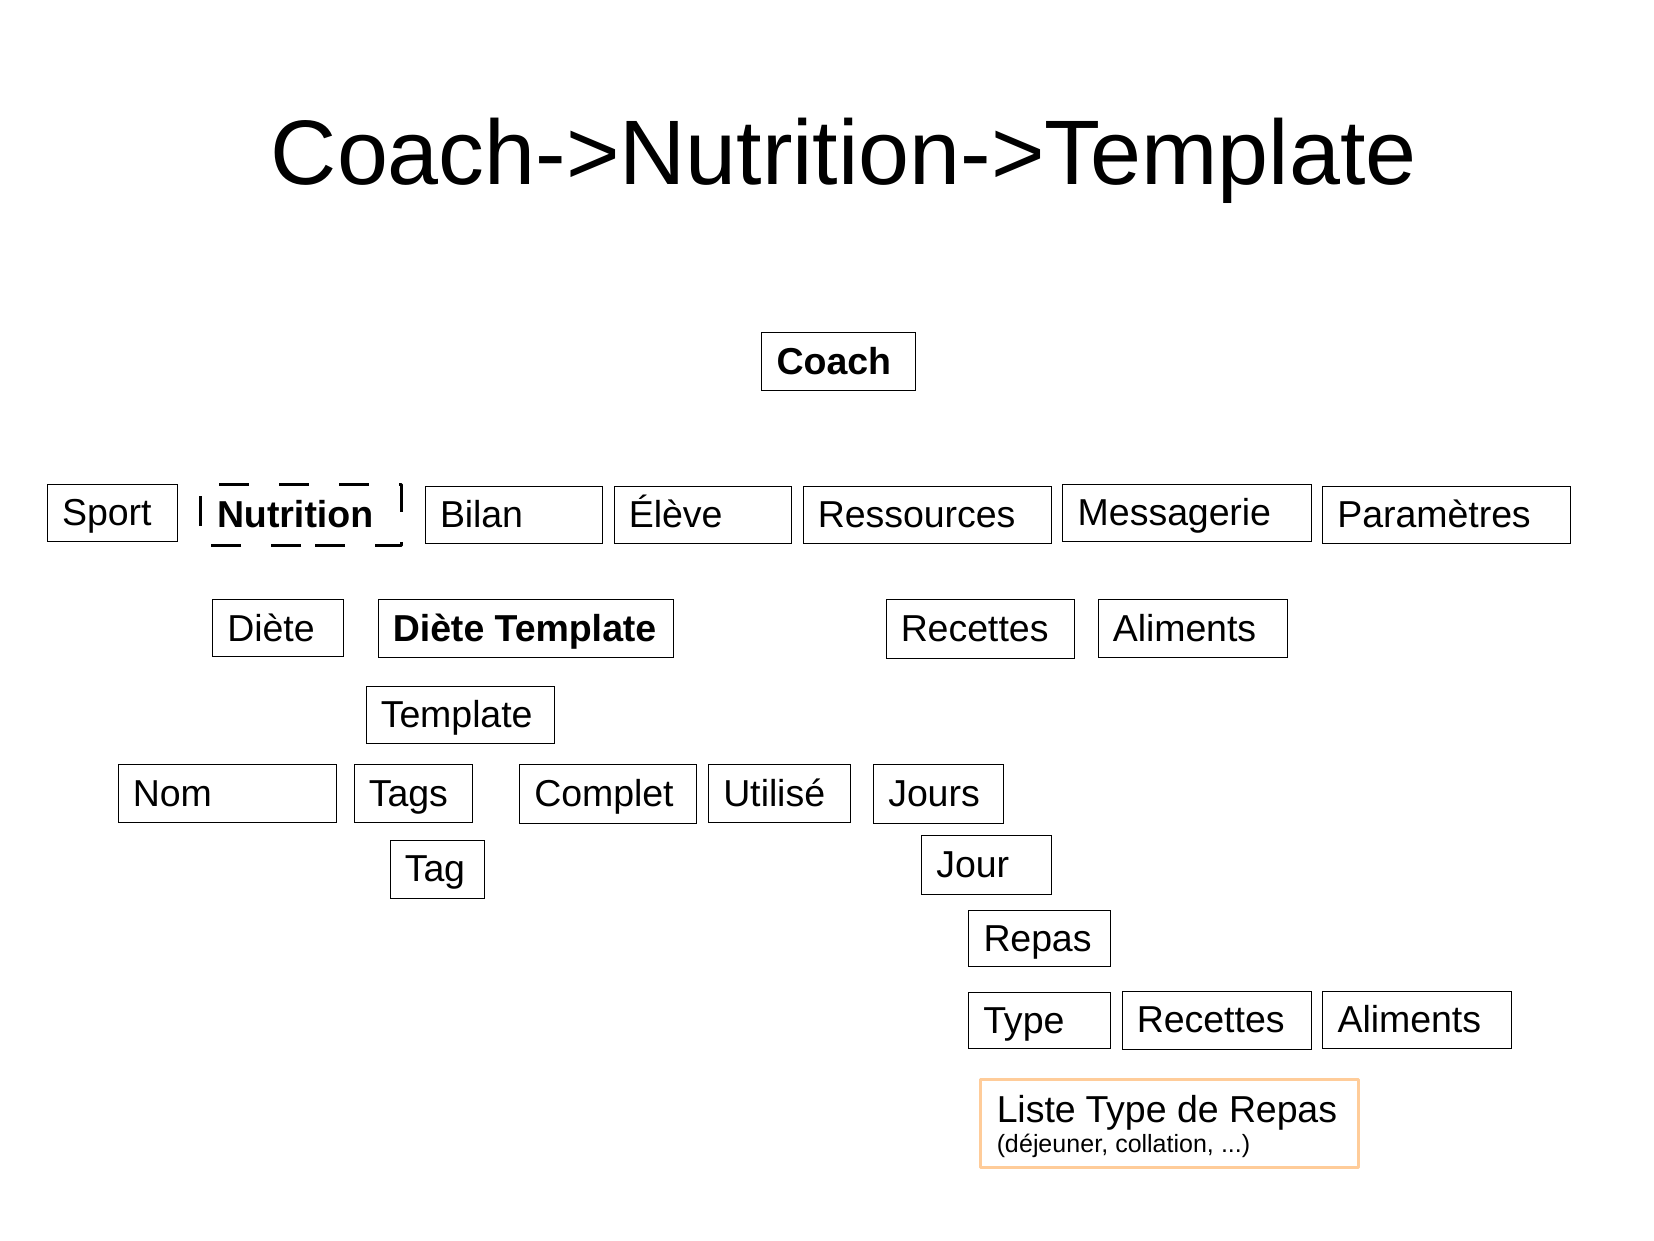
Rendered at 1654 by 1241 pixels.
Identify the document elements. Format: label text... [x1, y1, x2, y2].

text_box Liste Type de Repas (déjeuner, collation, ...) [980, 1079, 1359, 1168]
text_box Coach [761, 332, 916, 391]
text_box Diète Template [378, 599, 674, 658]
text_box Élève [614, 486, 792, 544]
text_box Sport [47, 484, 178, 542]
text_box Jour [921, 835, 1052, 895]
title Coach->Nutrition->Template [70, 49, 1619, 257]
text_box Recettes [1122, 991, 1312, 1050]
text_box Template [366, 686, 555, 744]
text_box Jours [873, 764, 1004, 824]
text_box Nutrition [200, 484, 402, 546]
text_box Aliments [1322, 991, 1512, 1049]
text_box Diète [212, 599, 344, 657]
text_box Paramètres [1322, 486, 1571, 544]
text_box Type [968, 992, 1111, 1049]
text_box Messagerie [1062, 484, 1312, 542]
text_box Recettes [886, 599, 1075, 659]
text_box Complet [519, 764, 697, 824]
text_box Tags [354, 764, 473, 823]
text_box Nom [118, 764, 337, 823]
text_box Aliments [1098, 599, 1288, 658]
text_box Bilan [425, 486, 603, 544]
text_box Tag [390, 840, 485, 899]
text_box Utilisé [708, 764, 851, 823]
text_box Repas [968, 910, 1111, 967]
text_box Ressources [803, 486, 1052, 544]
